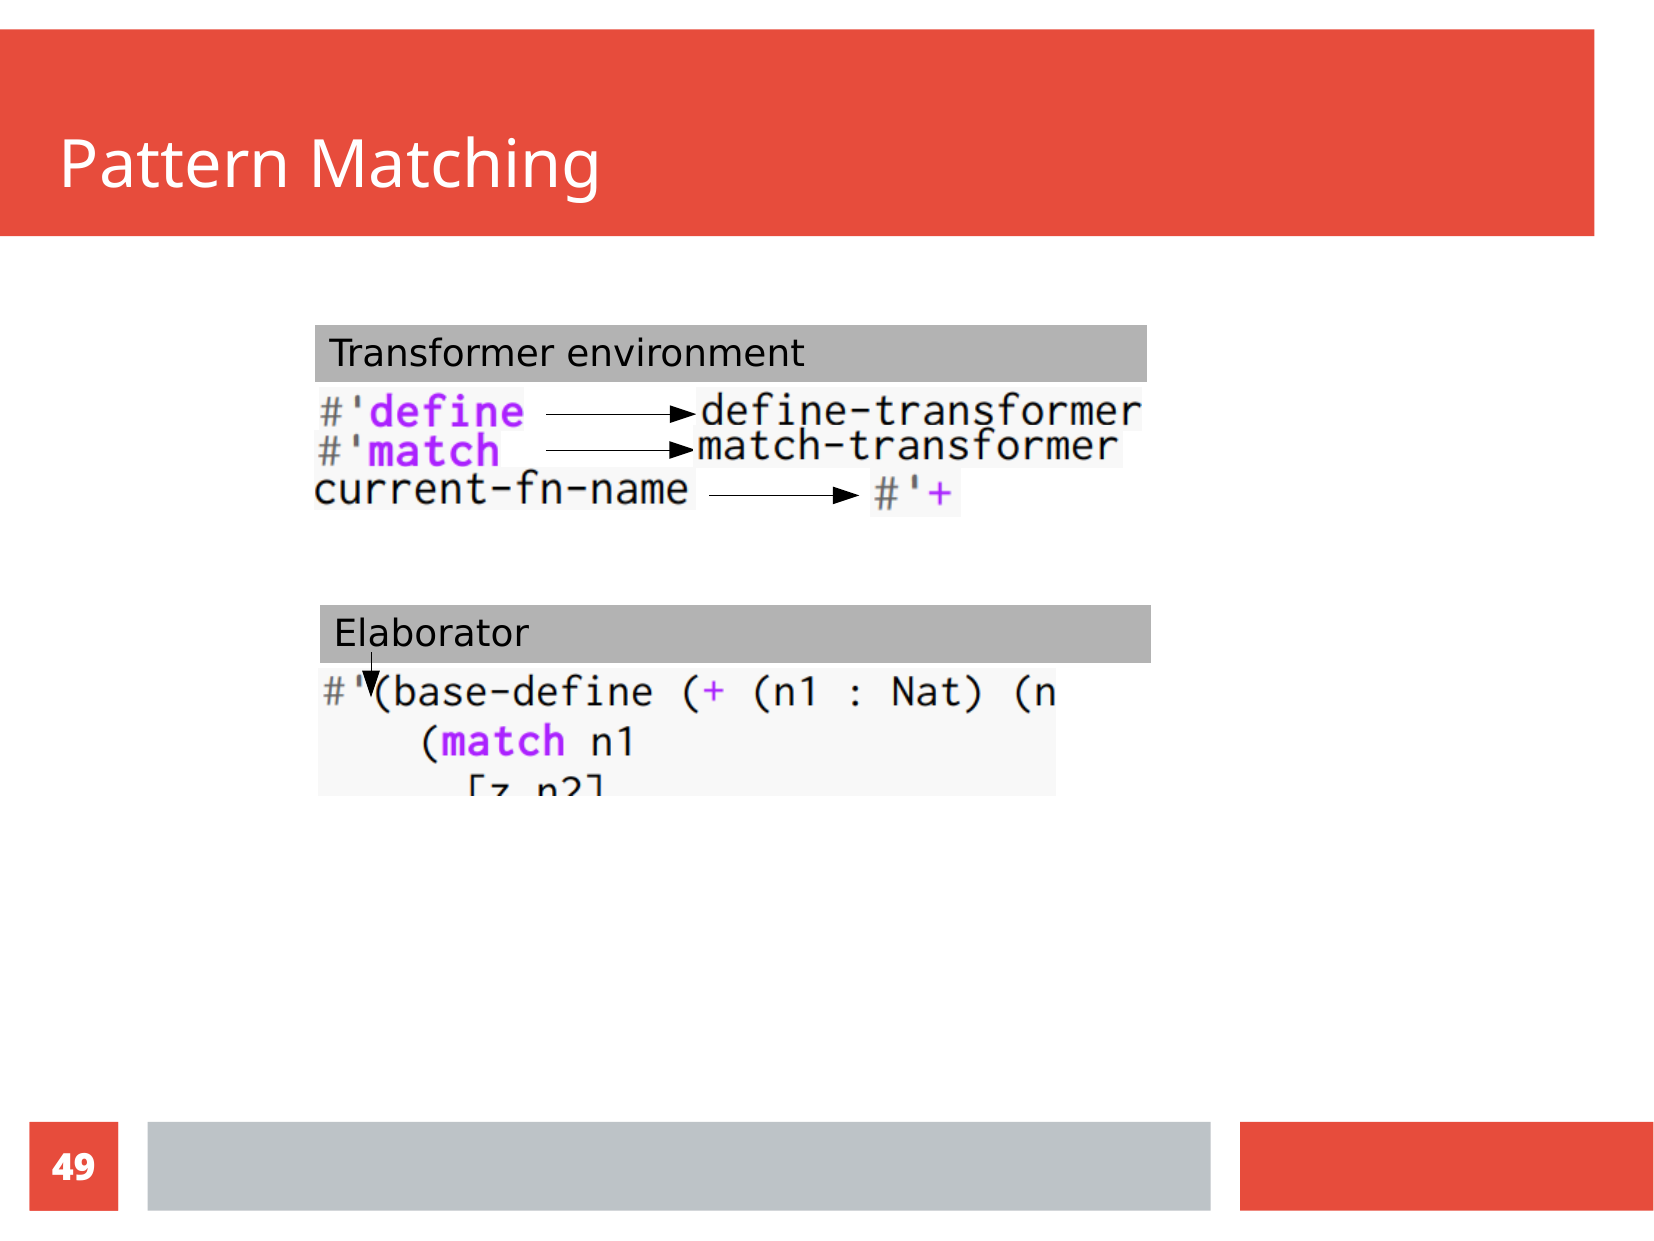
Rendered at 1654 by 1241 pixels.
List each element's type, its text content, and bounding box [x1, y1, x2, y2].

picture [318, 668, 1056, 796]
table_cell [320, 664, 371, 668]
table_cell [315, 383, 731, 449]
table_header Elaborator [320, 605, 1151, 663]
table_cell [736, 664, 1151, 729]
picture [314, 387, 1142, 517]
table_cell [732, 383, 1147, 449]
table_cell [372, 664, 735, 668]
table_header Transformer environment [315, 325, 1147, 382]
title Pattern Matching [59, 59, 1595, 207]
